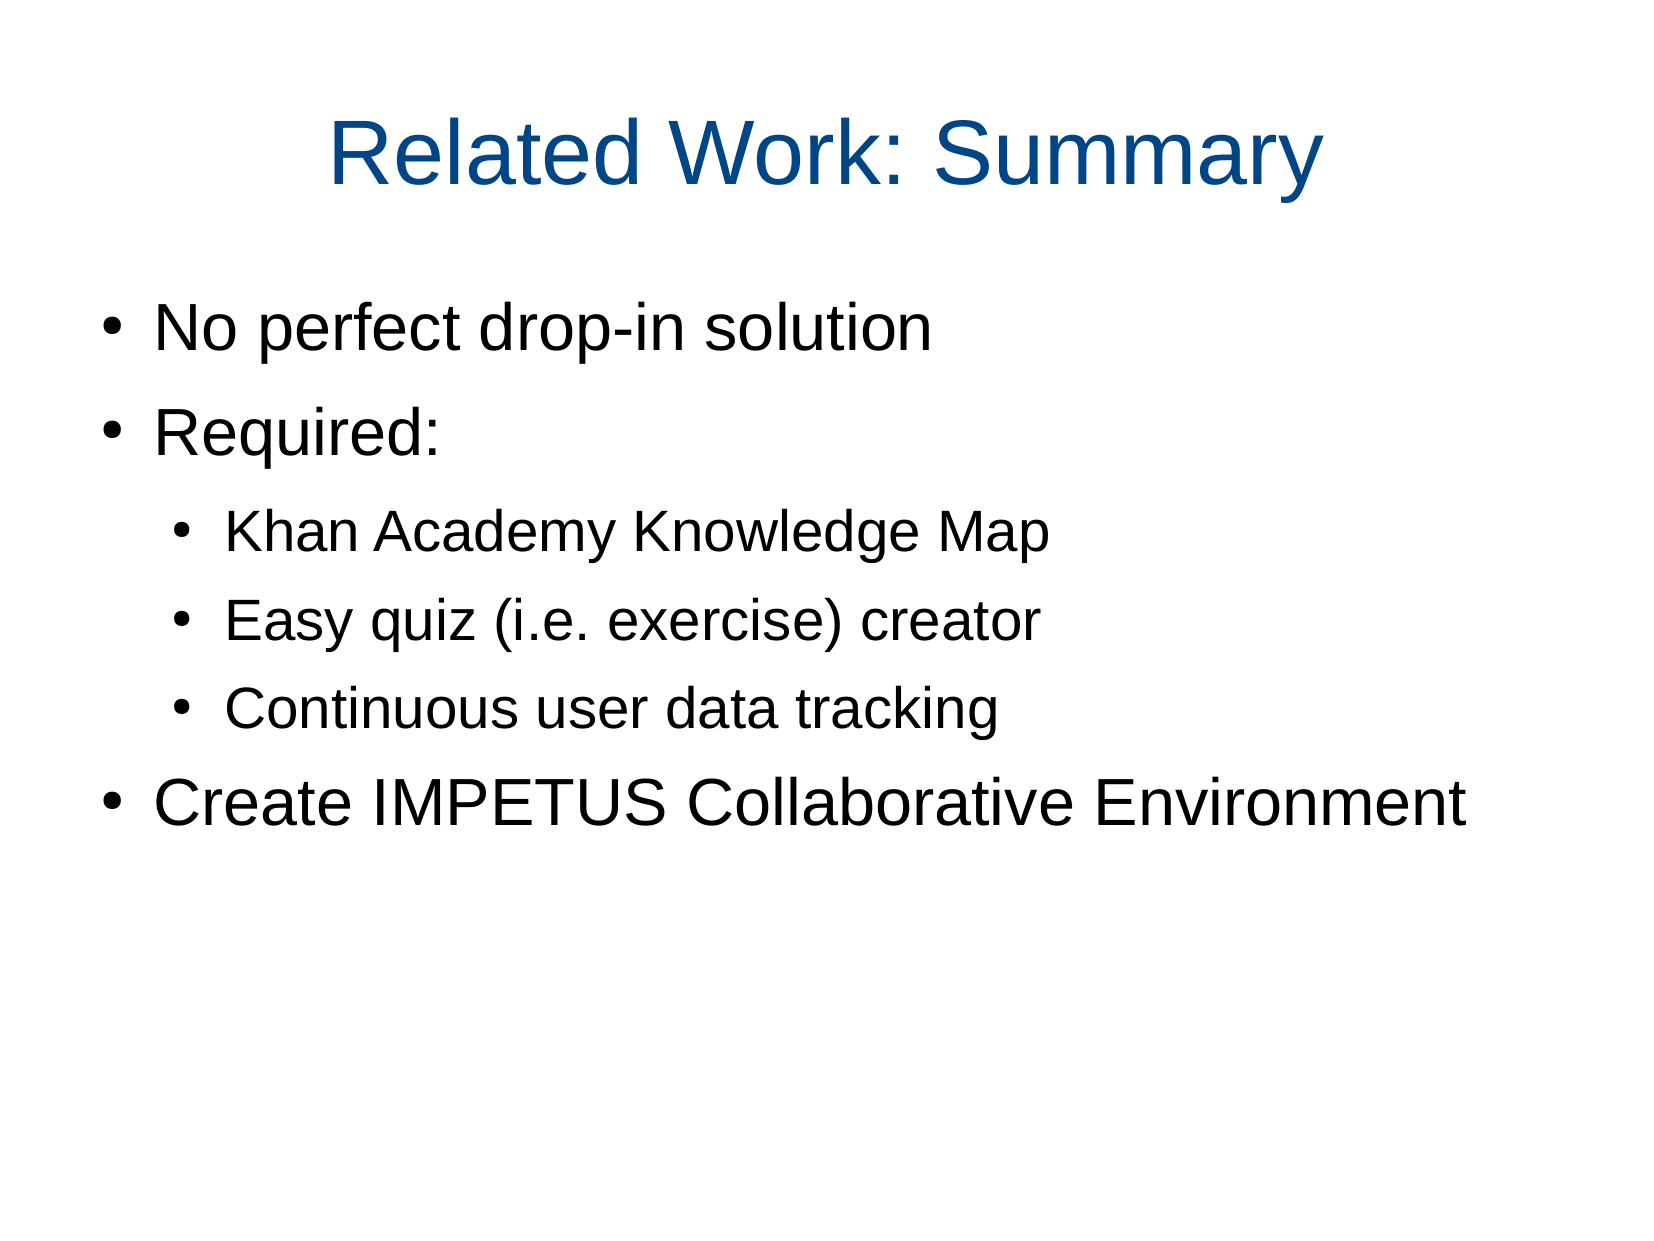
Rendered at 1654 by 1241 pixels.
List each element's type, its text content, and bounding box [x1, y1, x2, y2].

title Related Work: Summary [82, 49, 1571, 257]
list No perfect drop-in solution Required: Khan Academy Knowledge Map Easy quiz (i.e. exercise) creator Continuous user data tracking Create IMPETUS Collaborative Environment [82, 290, 1571, 1109]
